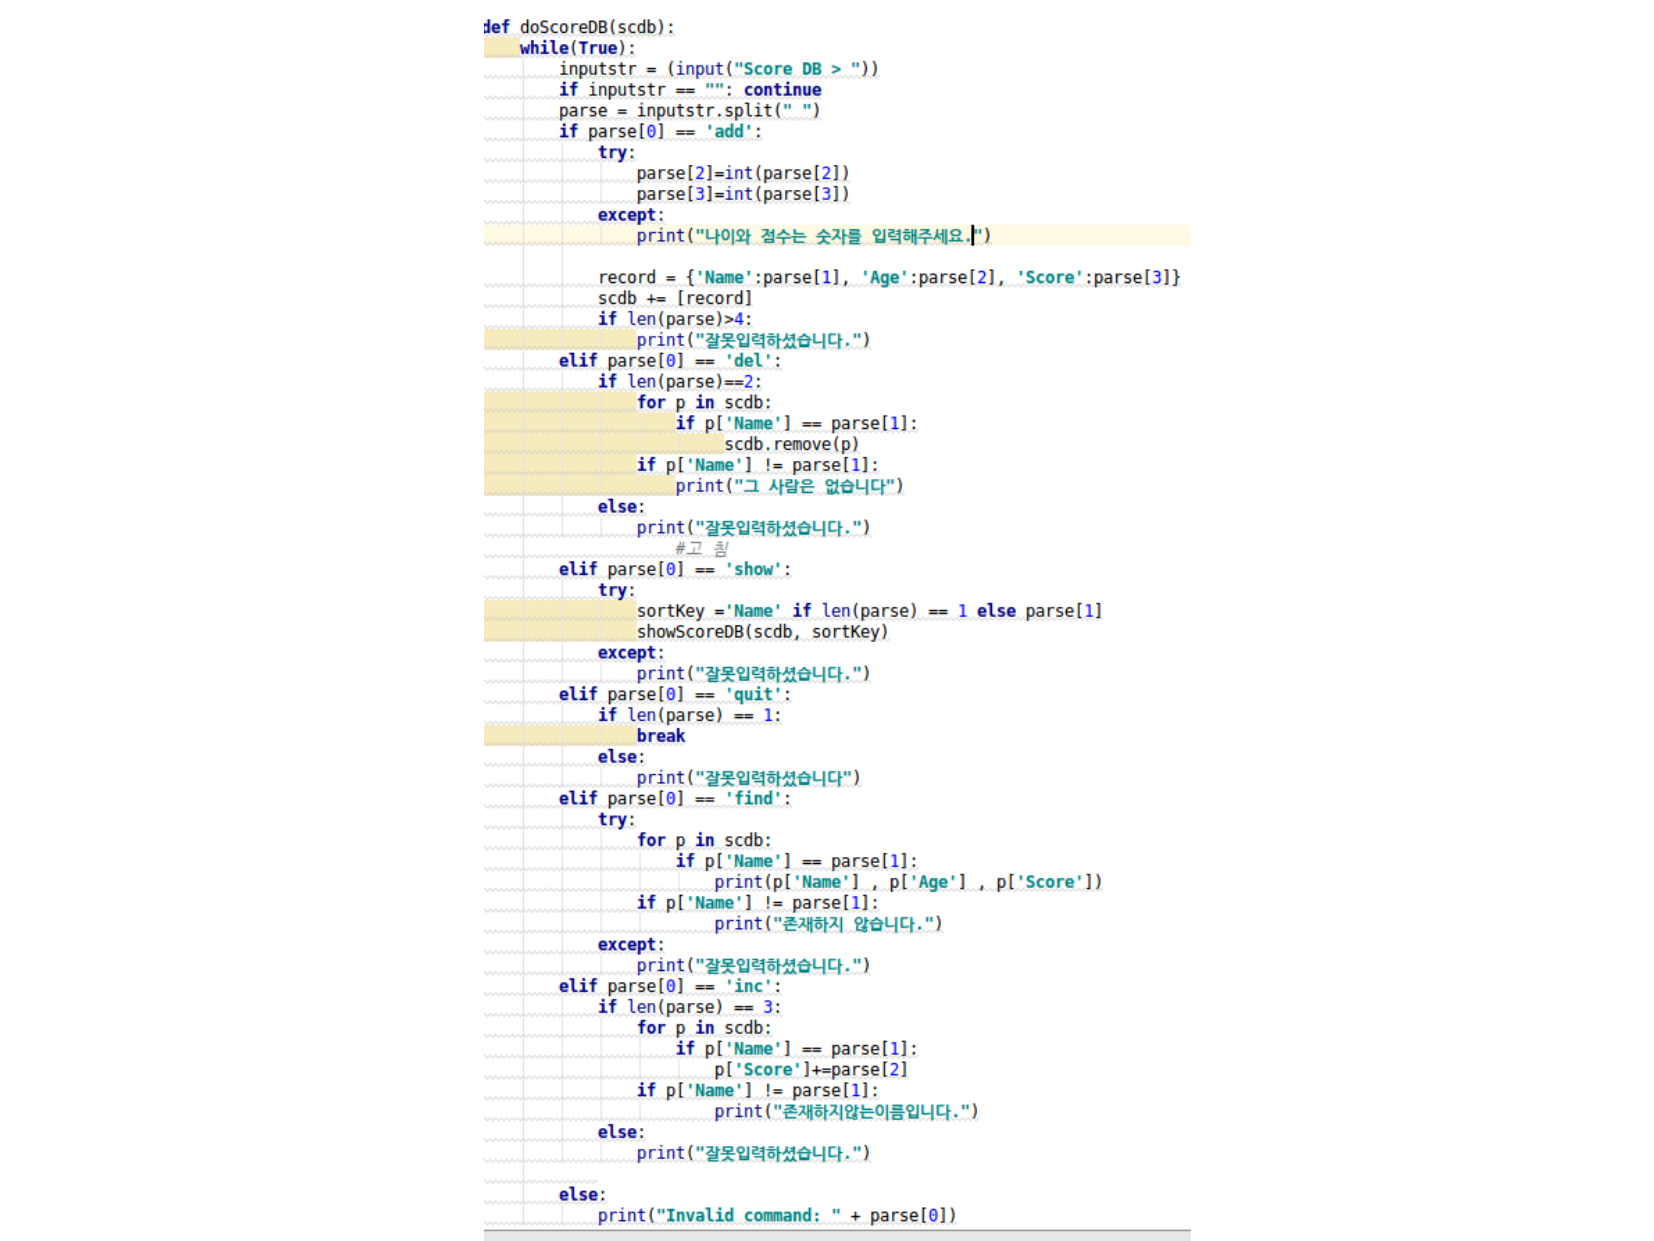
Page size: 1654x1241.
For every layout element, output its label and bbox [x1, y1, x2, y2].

picture [484, 18, 1191, 1241]
